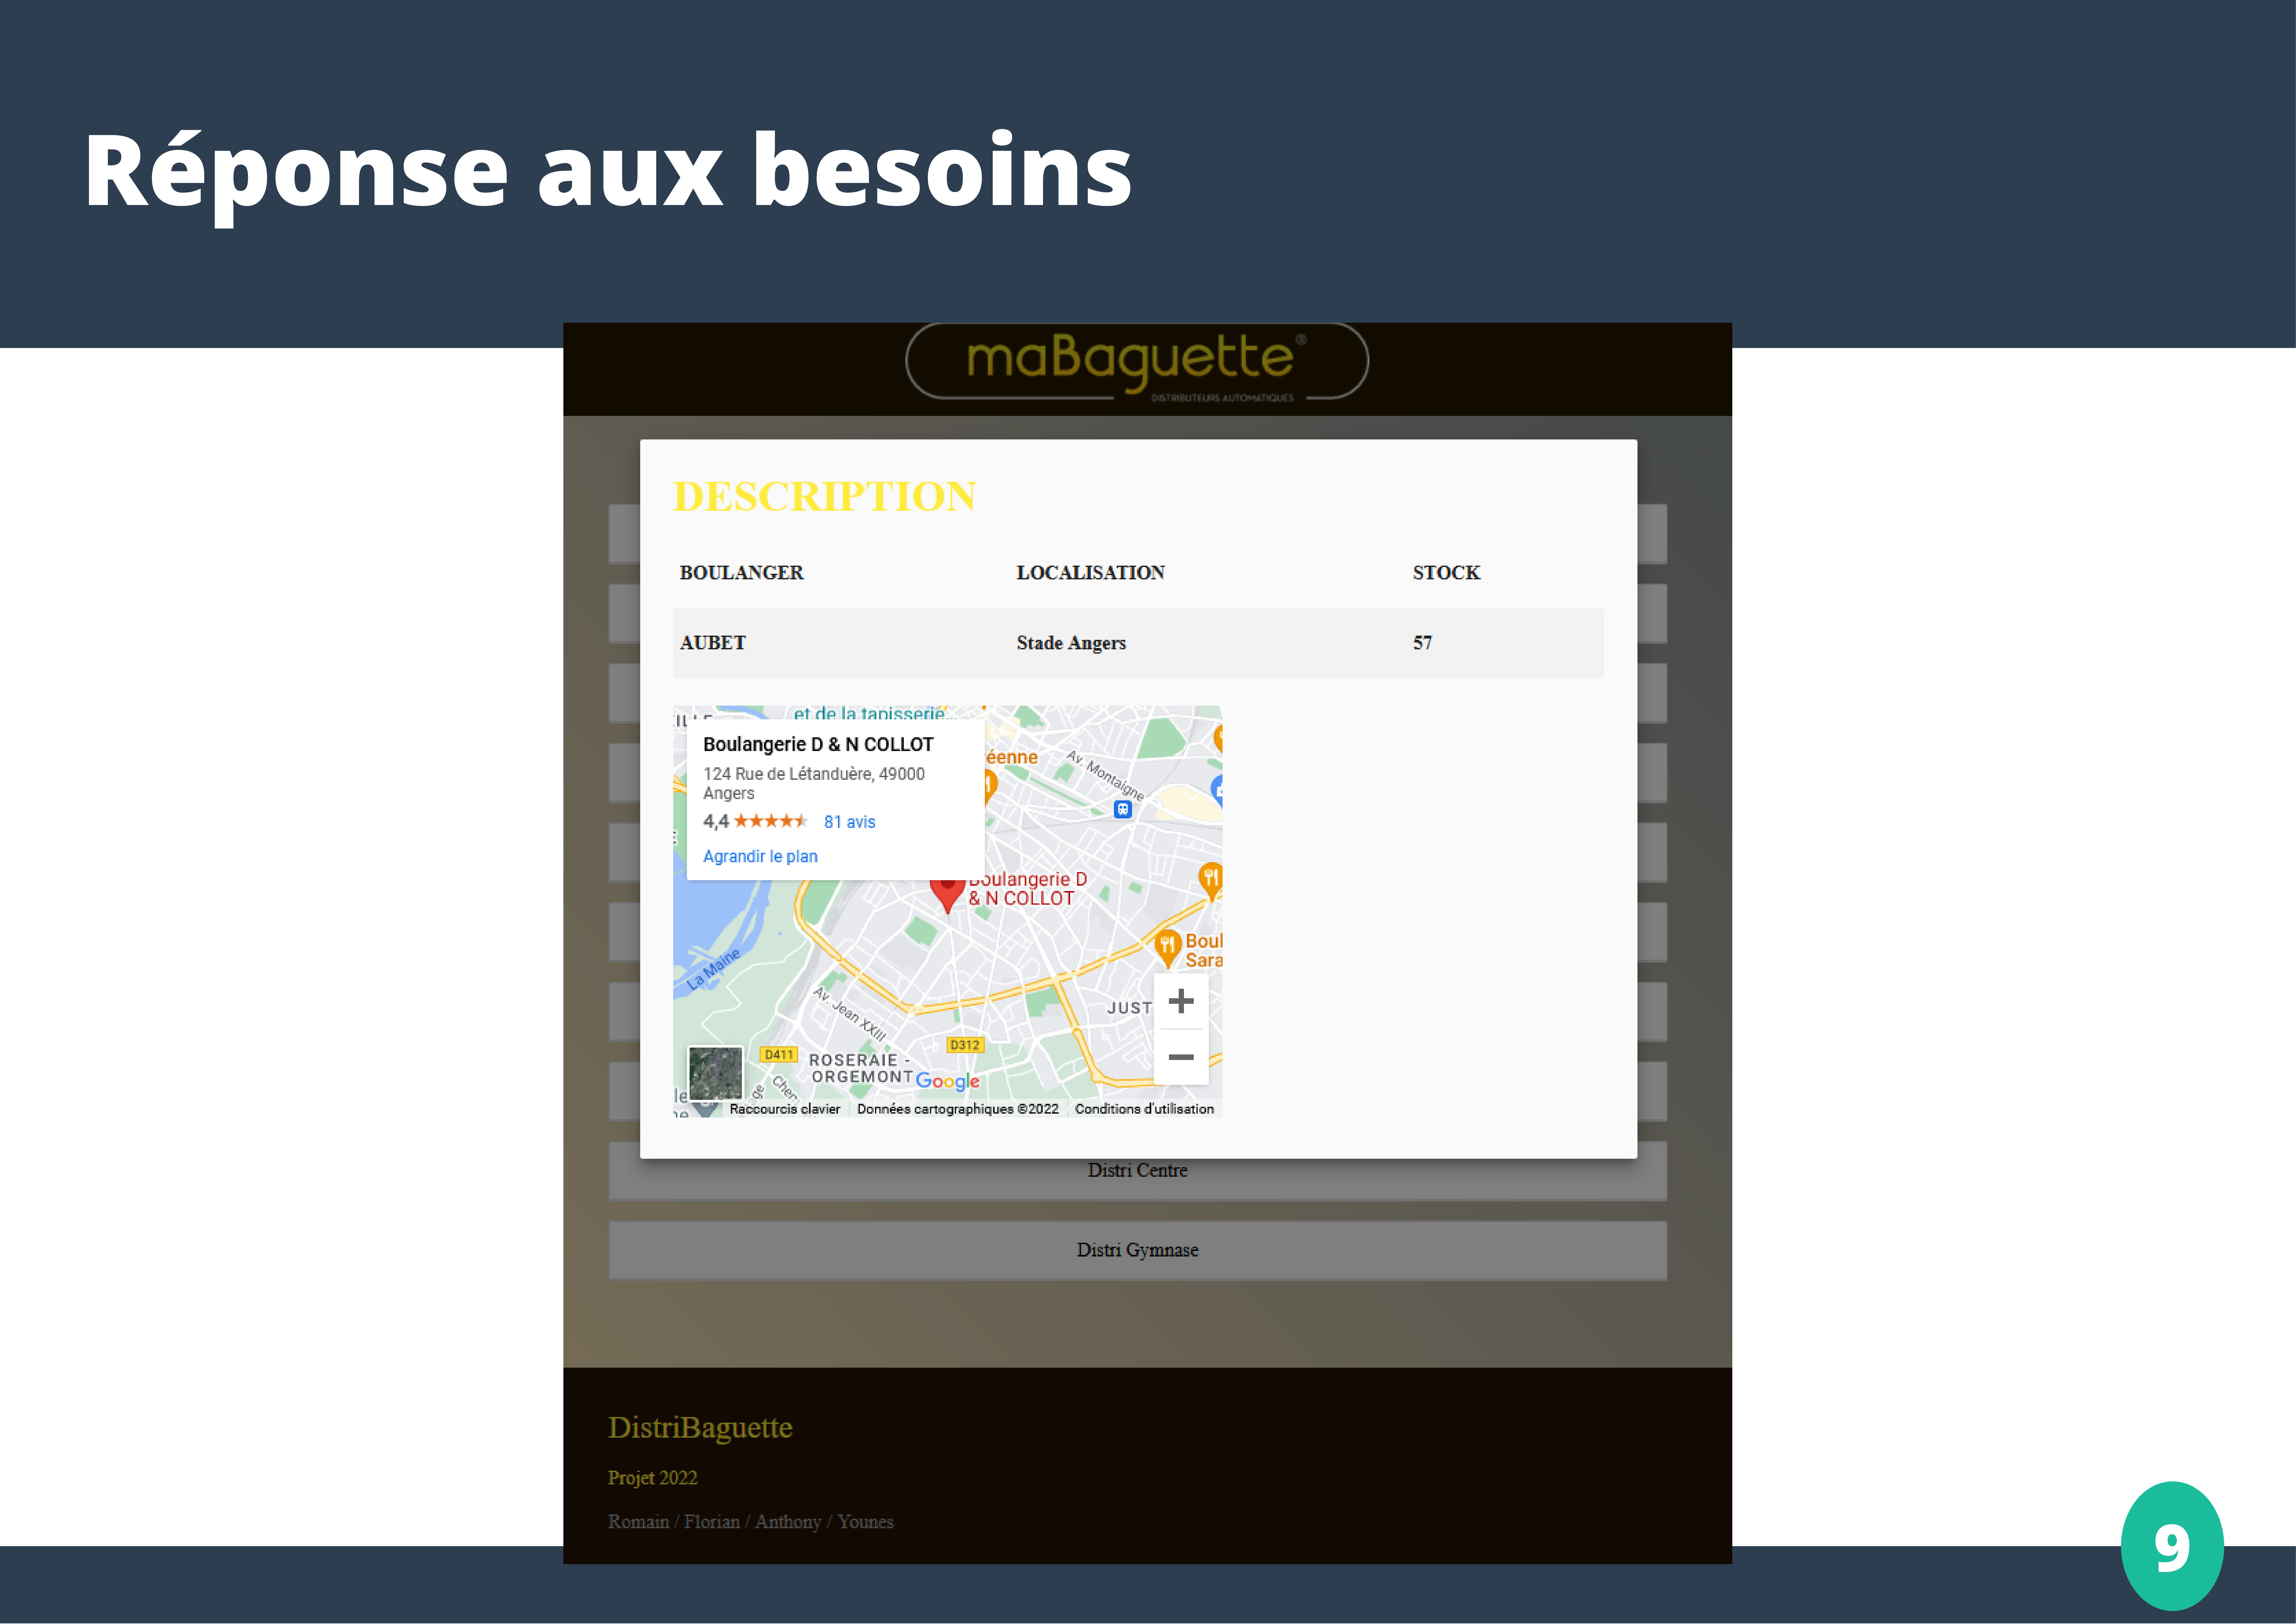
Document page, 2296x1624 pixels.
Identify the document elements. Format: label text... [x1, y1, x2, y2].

title Réponse aux besoins [82, 64, 2214, 270]
picture [563, 323, 1732, 1564]
